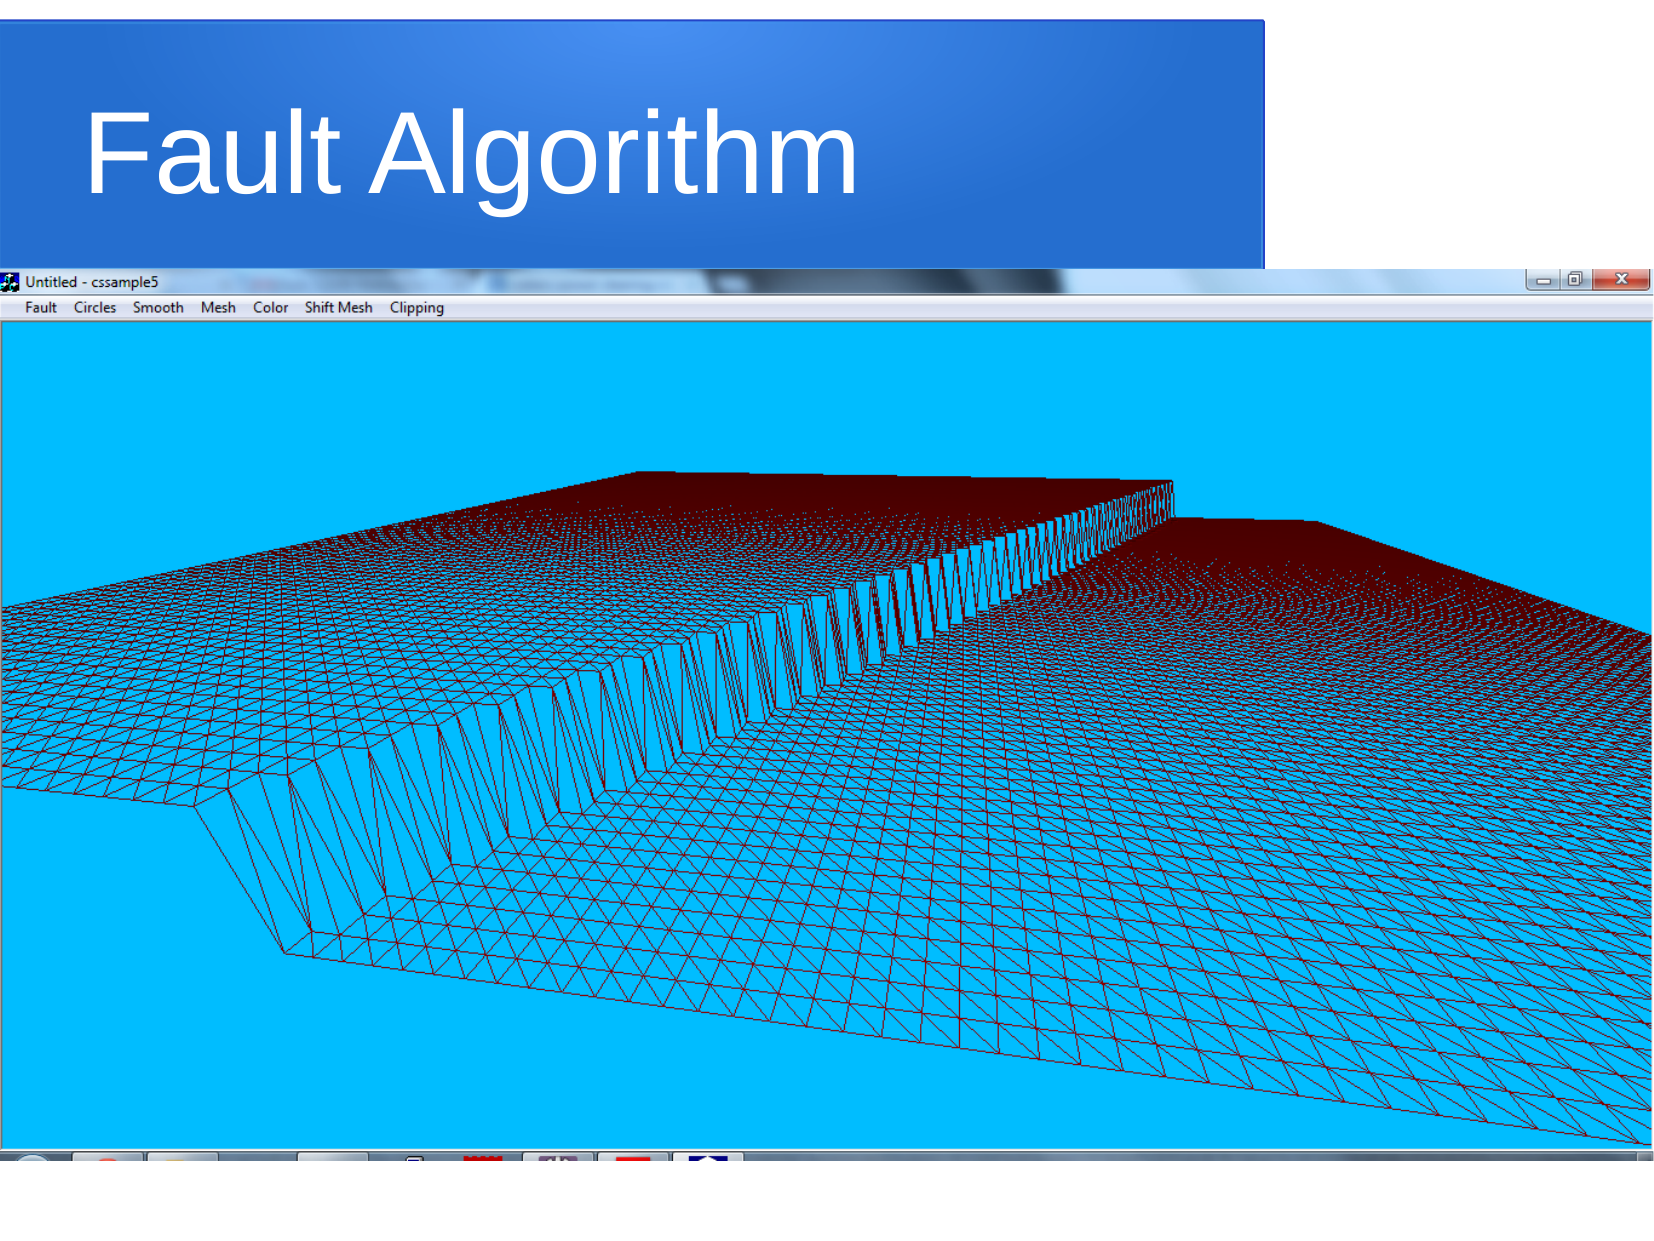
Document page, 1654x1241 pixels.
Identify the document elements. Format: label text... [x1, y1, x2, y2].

title Fault Algorithm [82, 49, 1250, 257]
picture [0, 269, 1654, 1161]
